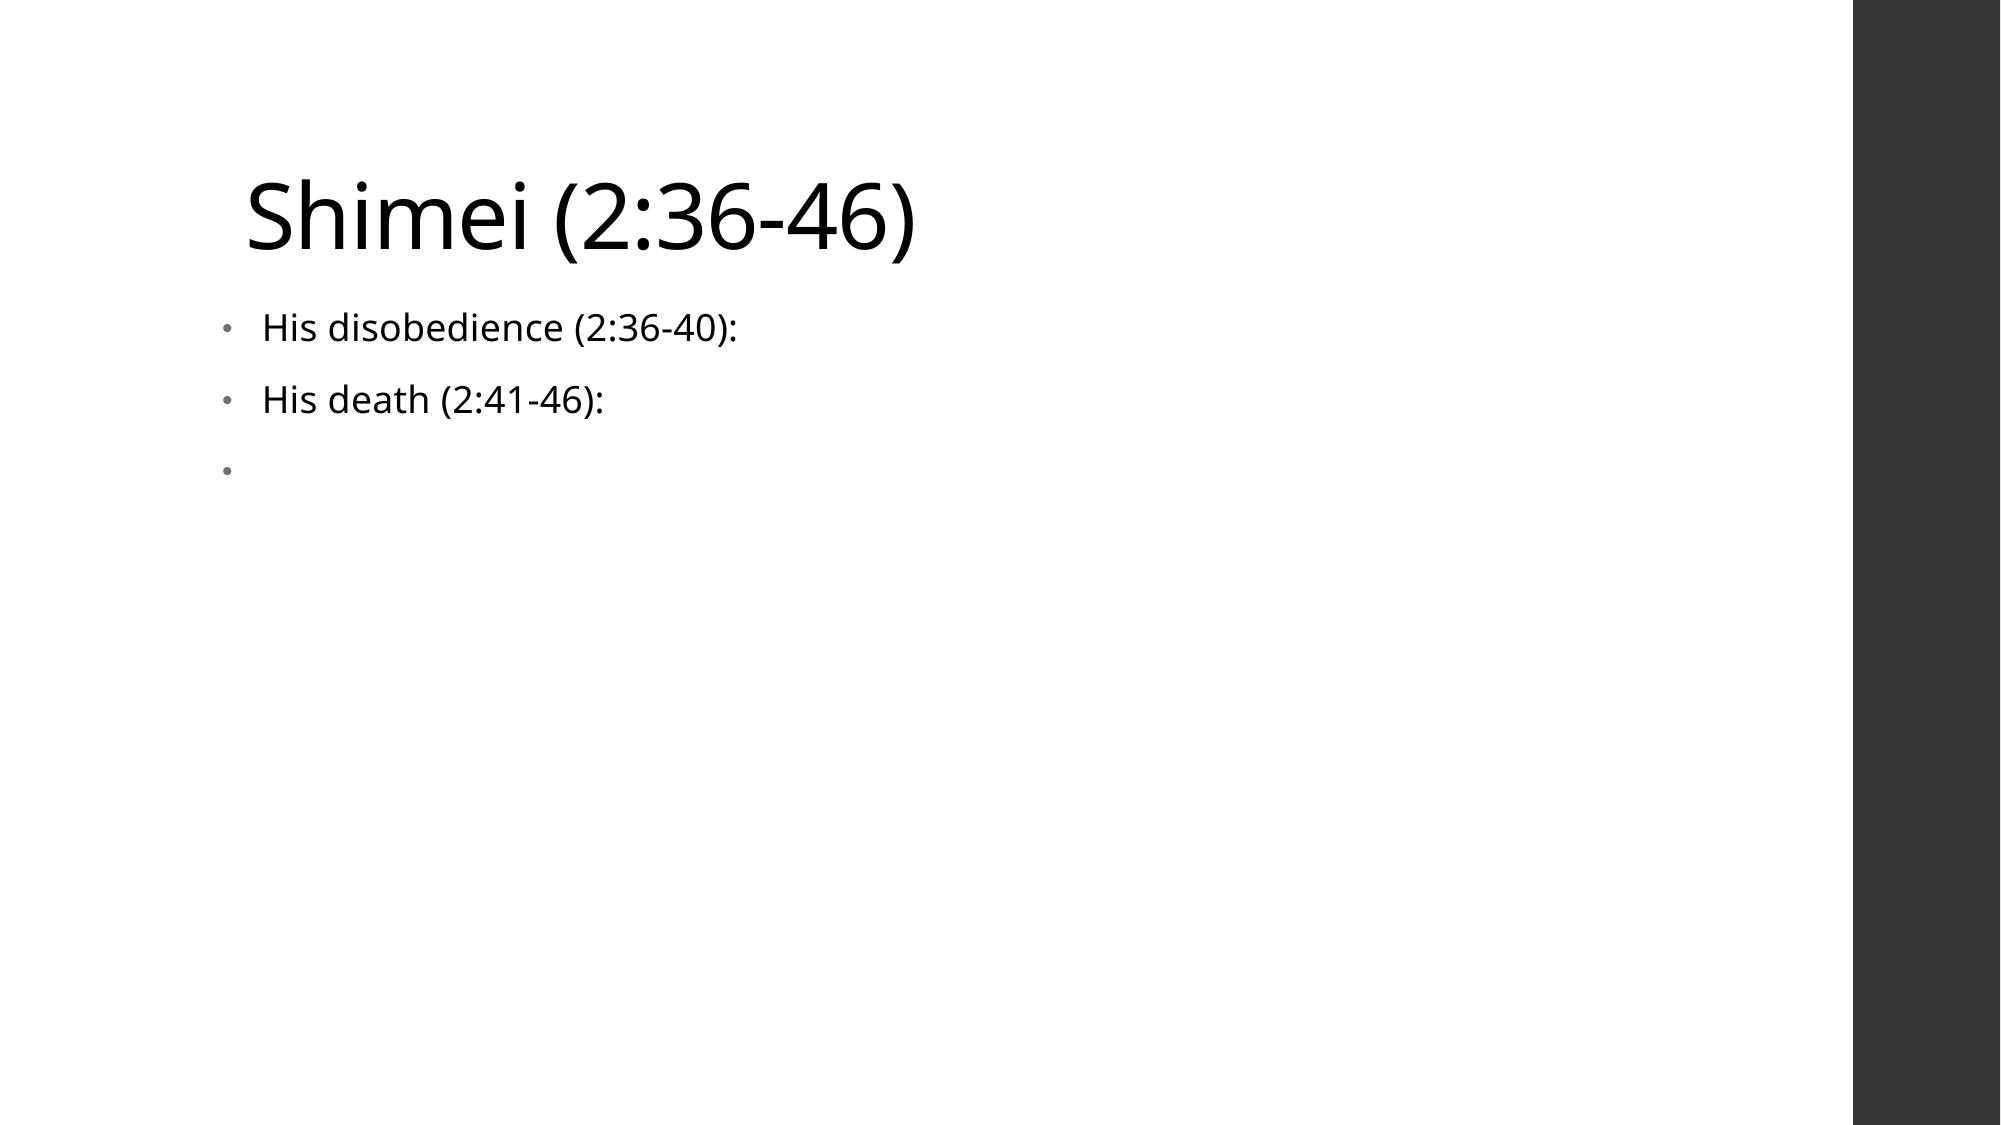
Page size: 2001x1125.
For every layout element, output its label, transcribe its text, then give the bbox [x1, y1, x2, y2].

title Shimei (2:36-46) [206, 60, 1797, 278]
list His disobedience (2:36-40): His death (2:41-46): [206, 299, 1617, 1014]
